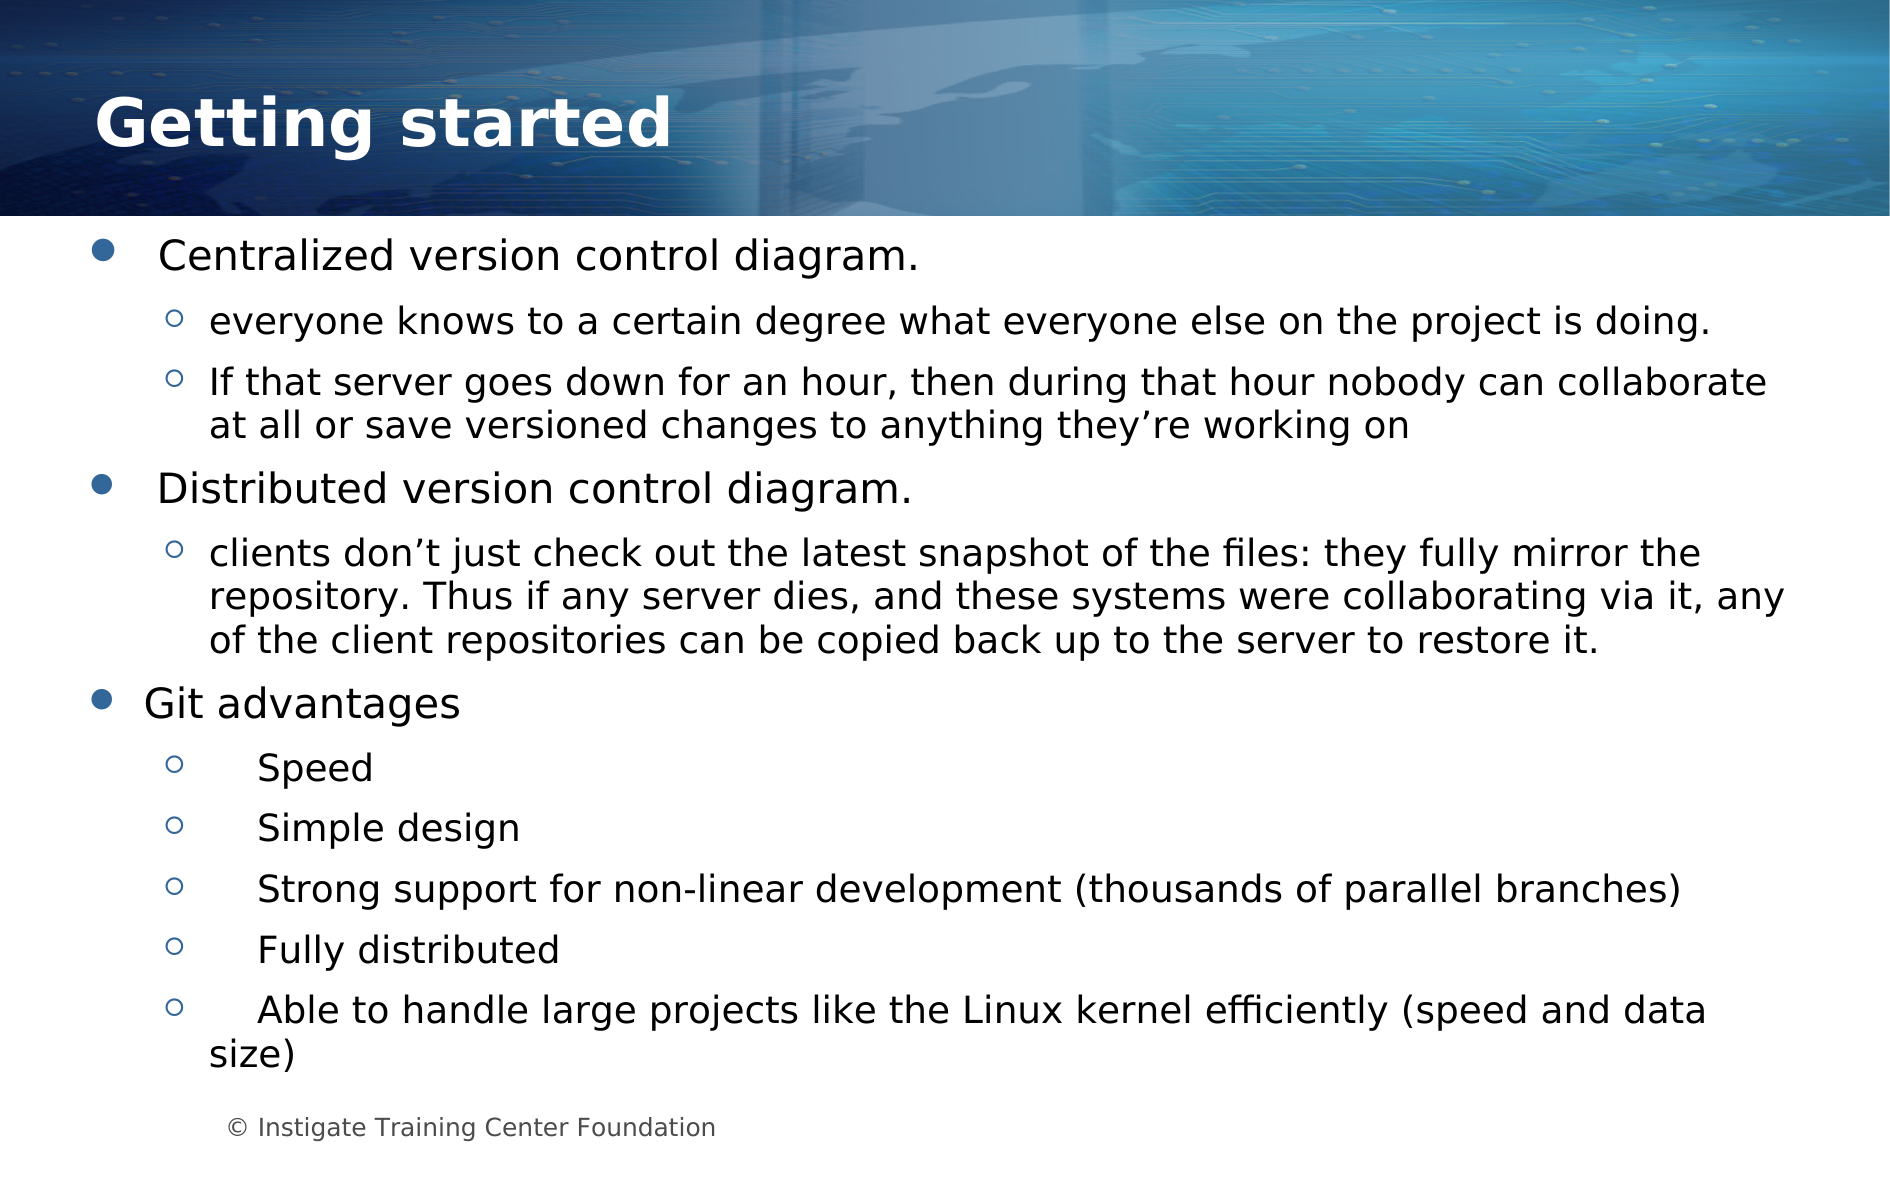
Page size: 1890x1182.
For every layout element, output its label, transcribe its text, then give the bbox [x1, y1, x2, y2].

list Centralized version control diagram. everyone knows to a certain degree what everyone else on the project is doing. If that server goes down for an hour, then during that hour nobody can collaborate at all or save versioned changes to anything they’re working on Distributed version control diagram. clients don’t just check out the latest snapshot of the files: they fully mirror the repository. Thus if any server dies, and these systems were collaborating via it, any of the client repositories can be copied back up to the server to restore it. Git advantages Speed Simple design Strong support for non-linear development (thousands of parallel branches) Fully distributed Able to handle large projects like the Linux kernel efficiently (speed and data size) [88, 228, 1788, 1077]
picture [0, 0, 1890, 216]
title Getting started [94, 54, 1793, 210]
